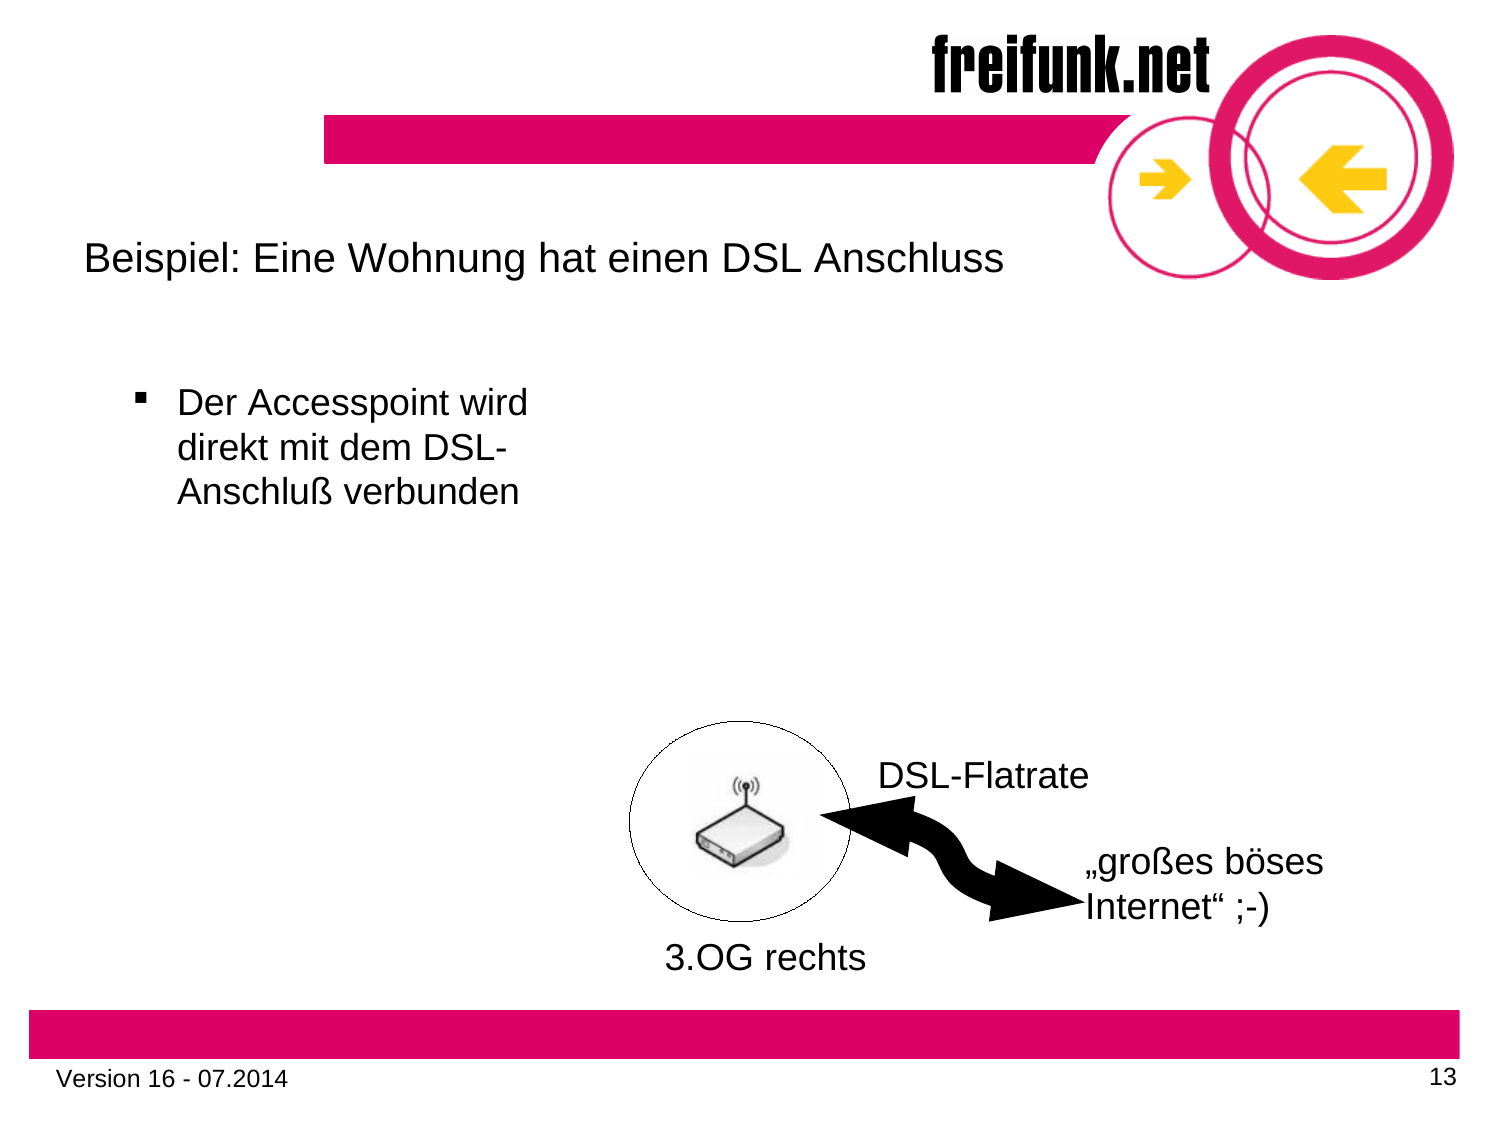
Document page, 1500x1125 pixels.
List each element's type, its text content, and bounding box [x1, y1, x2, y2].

text_box Beispiel: Eine Wohnung hat einen DSL Anschluss [83, 231, 1224, 303]
text_box DSL-Flatrate [877, 751, 1091, 799]
text_box 3.OG rechts [664, 933, 897, 997]
text_box „großes böses Internet“ ;-) [1085, 837, 1360, 968]
picture [932, 34, 1454, 280]
text_box Der Accesspoint wird direkt mit dem DSL-Anschluß verbunden [102, 299, 548, 880]
picture [692, 751, 820, 879]
